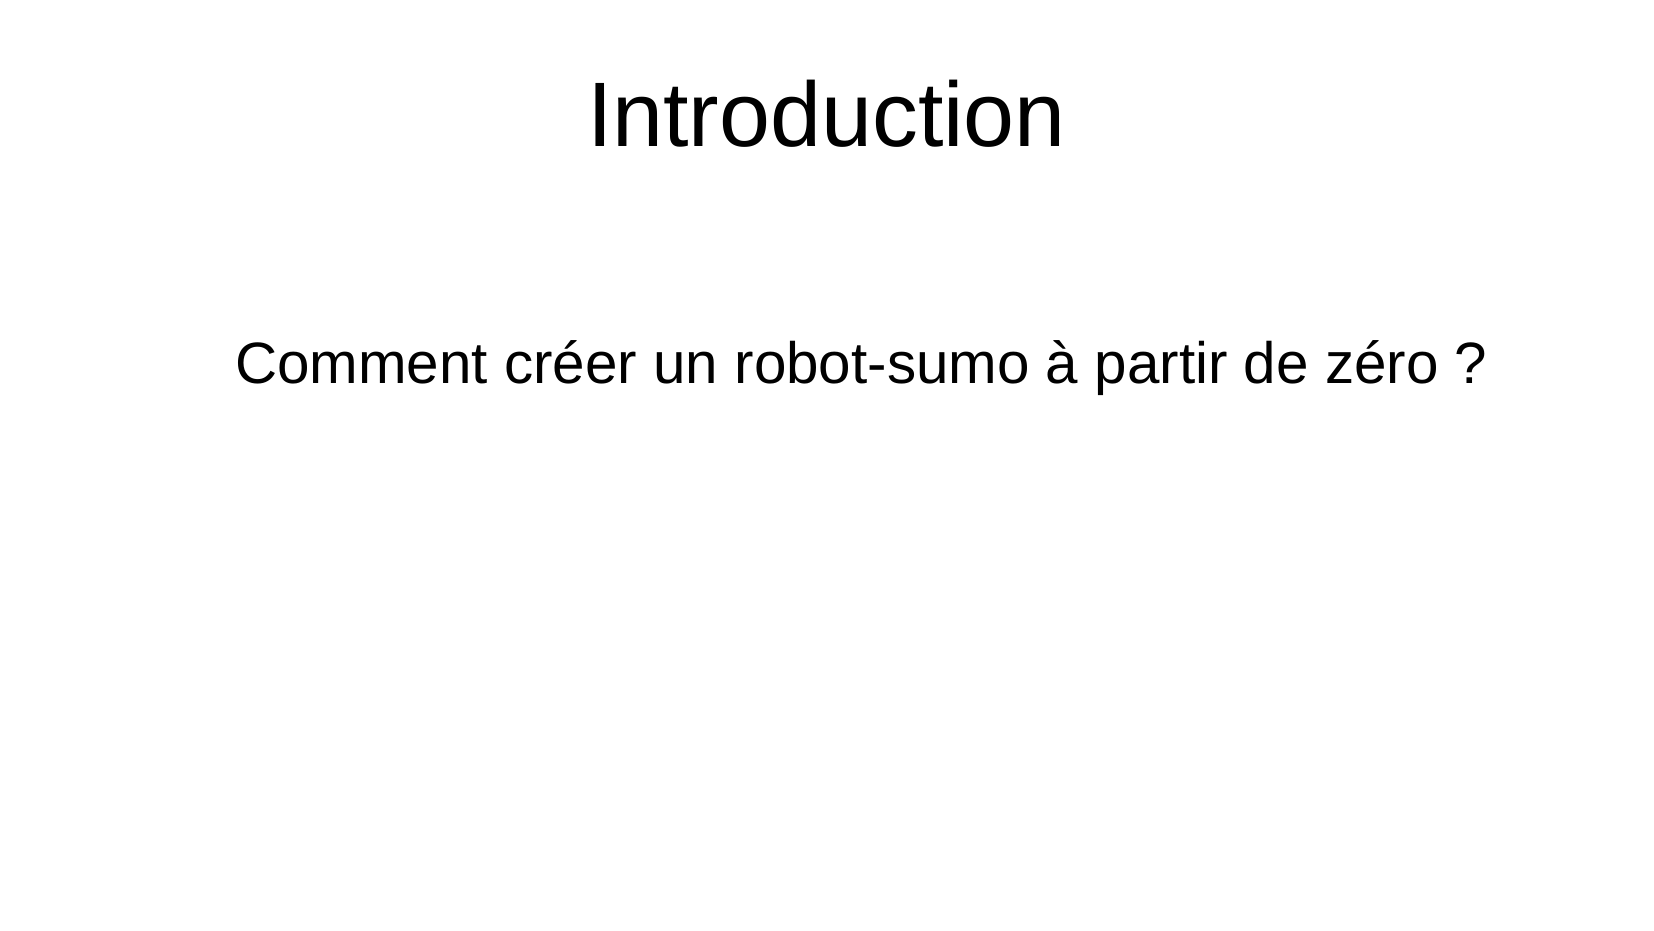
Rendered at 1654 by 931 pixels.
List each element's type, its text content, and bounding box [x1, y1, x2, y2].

list Comment créer un robot-sumo à partir de zéro ? [59, 330, 1595, 758]
title Introduction [82, 37, 1571, 193]
